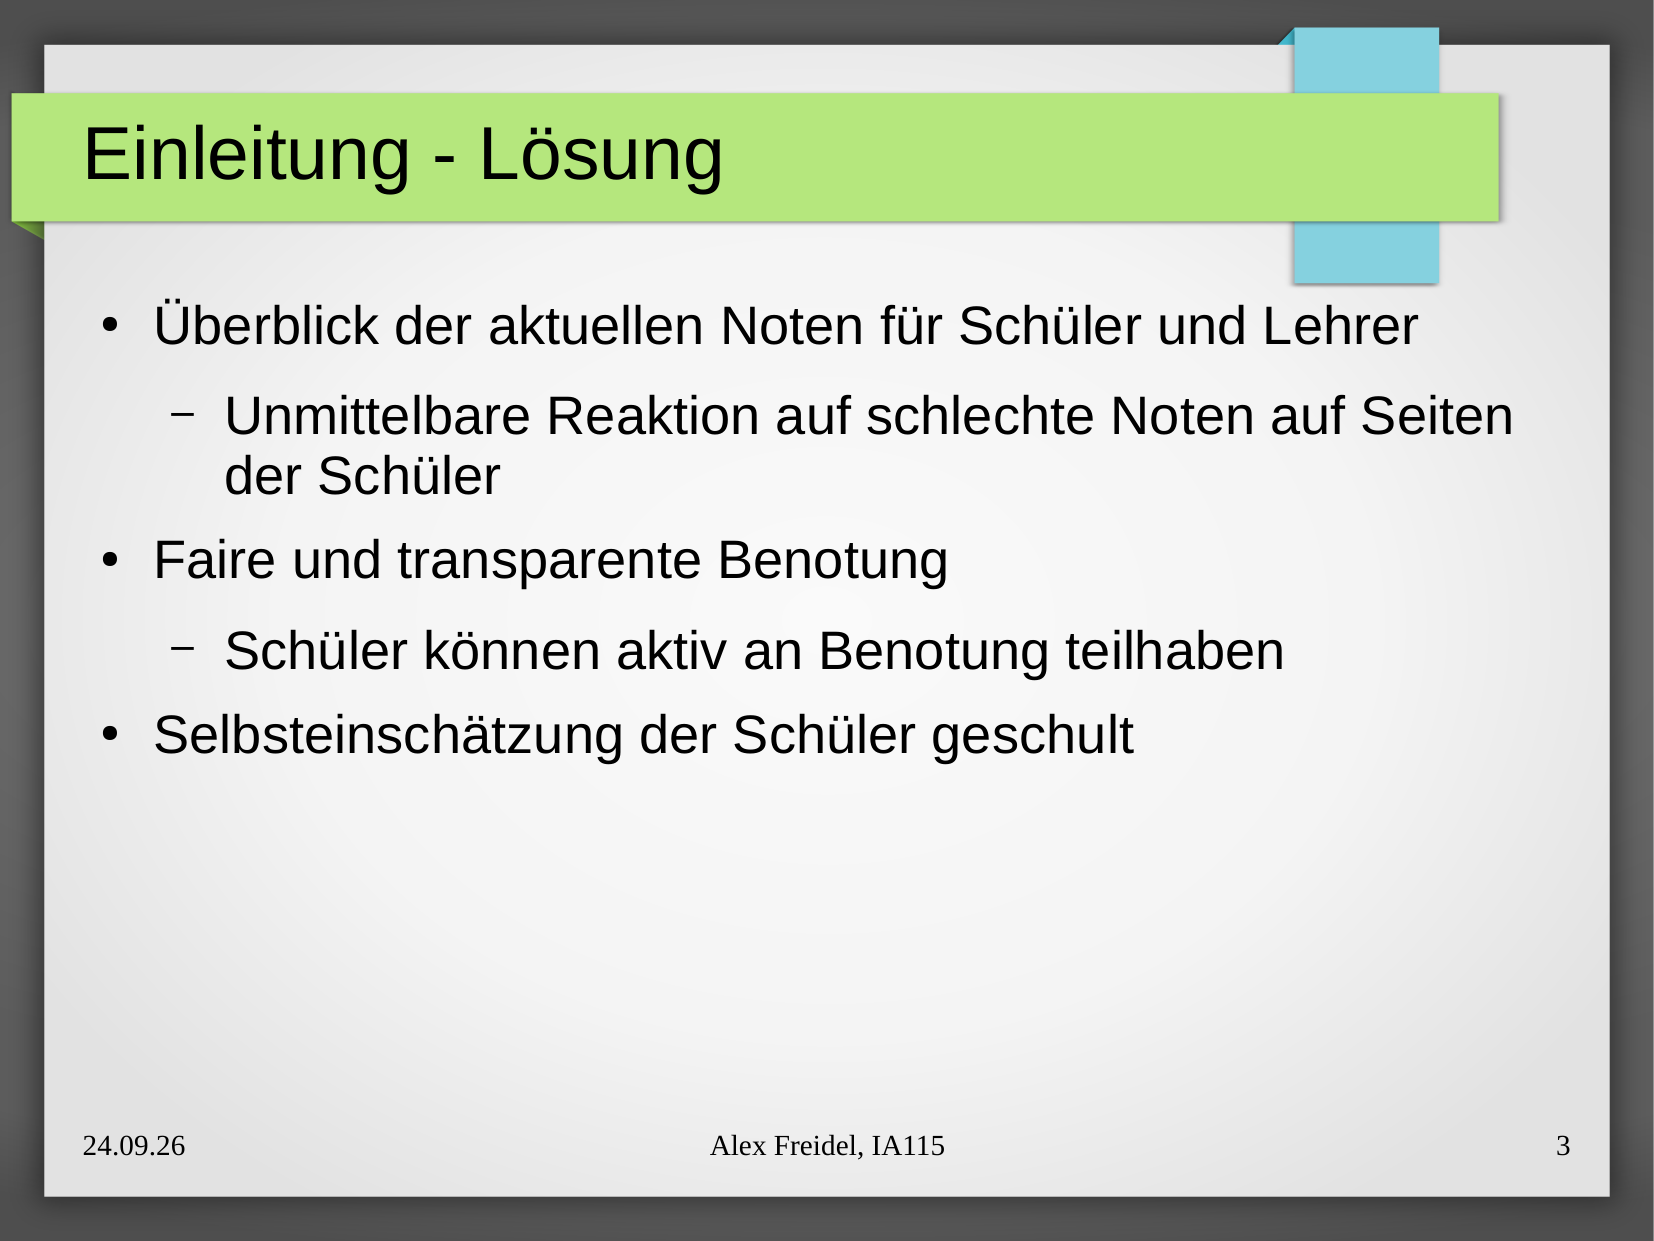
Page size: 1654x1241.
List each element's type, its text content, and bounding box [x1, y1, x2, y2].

picture [0, 0, 1654, 1241]
list Überblick der aktuellen Noten für Schüler und Lehrer Unmittelbare Reaktion auf schlechte Noten auf Seiten der Schüler Faire und transparente Benotung Schüler können aktiv an Benotung teilhaben Selbsteinschätzung der Schüler geschult [82, 295, 1571, 1015]
title Einleitung - Lösung [82, 94, 1264, 213]
